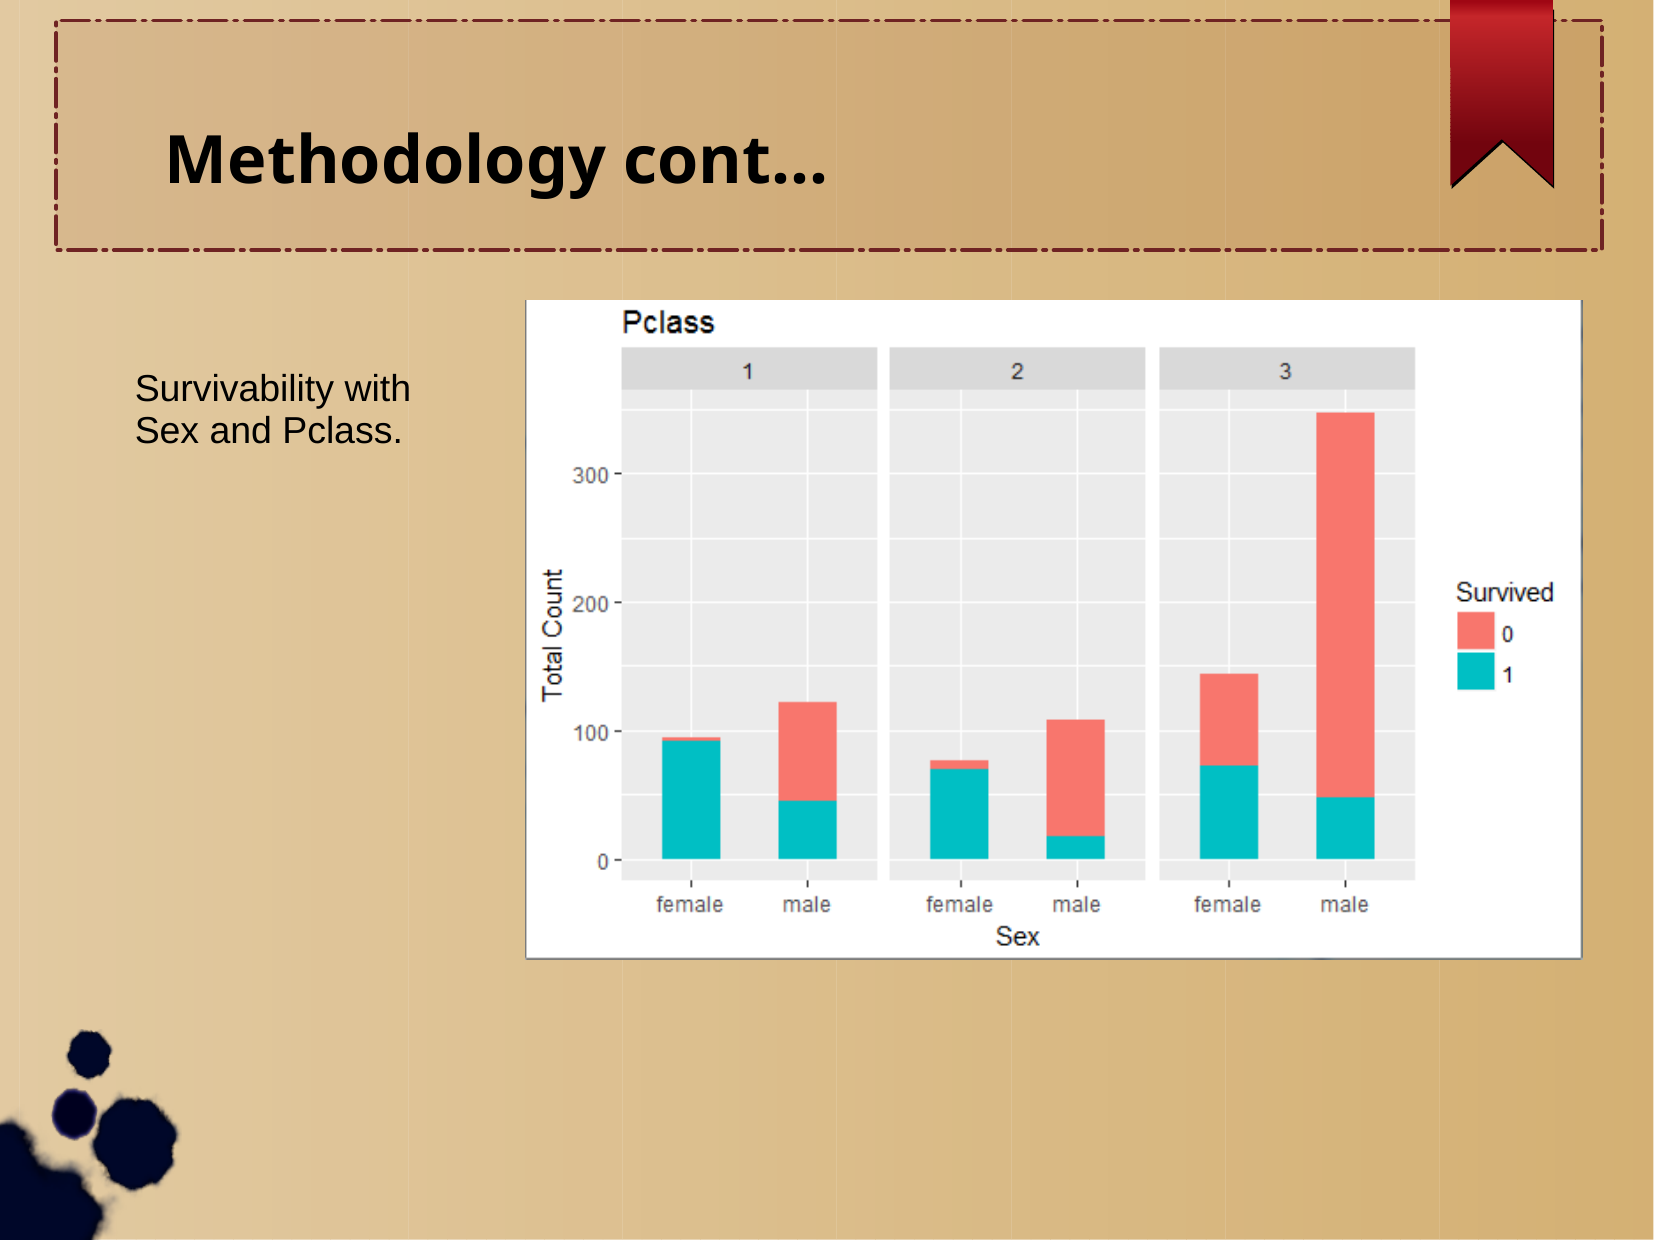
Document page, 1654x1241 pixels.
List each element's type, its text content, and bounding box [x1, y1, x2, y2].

text_box Methodology cont... [150, 105, 952, 206]
text_box Survivability with Sex and Pclass. [120, 360, 427, 459]
picture [525, 300, 1583, 960]
